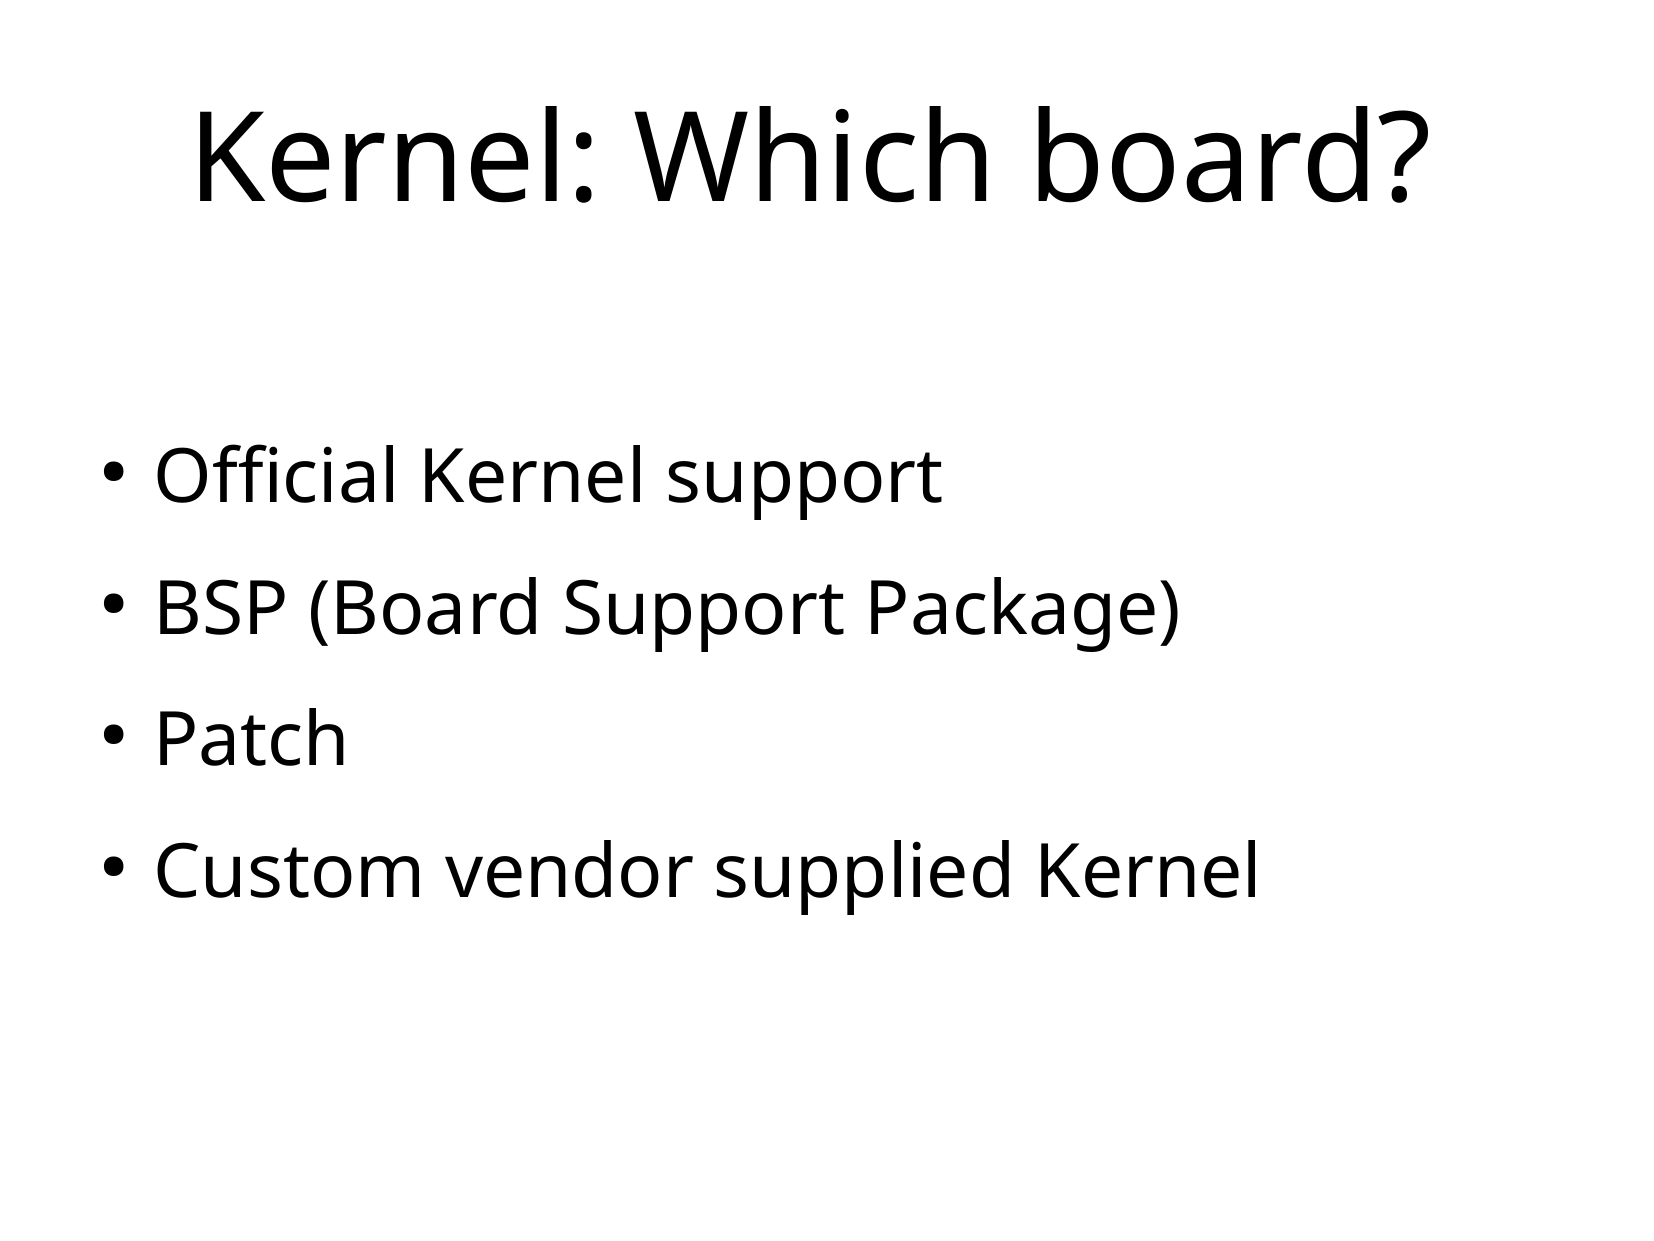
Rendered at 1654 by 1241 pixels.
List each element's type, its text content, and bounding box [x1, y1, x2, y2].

list Official Kernel support BSP (Board Support Package) Patch Custom vendor supplied Kernel [82, 290, 1571, 1010]
title Kernel: Which board? [82, 49, 1571, 257]
